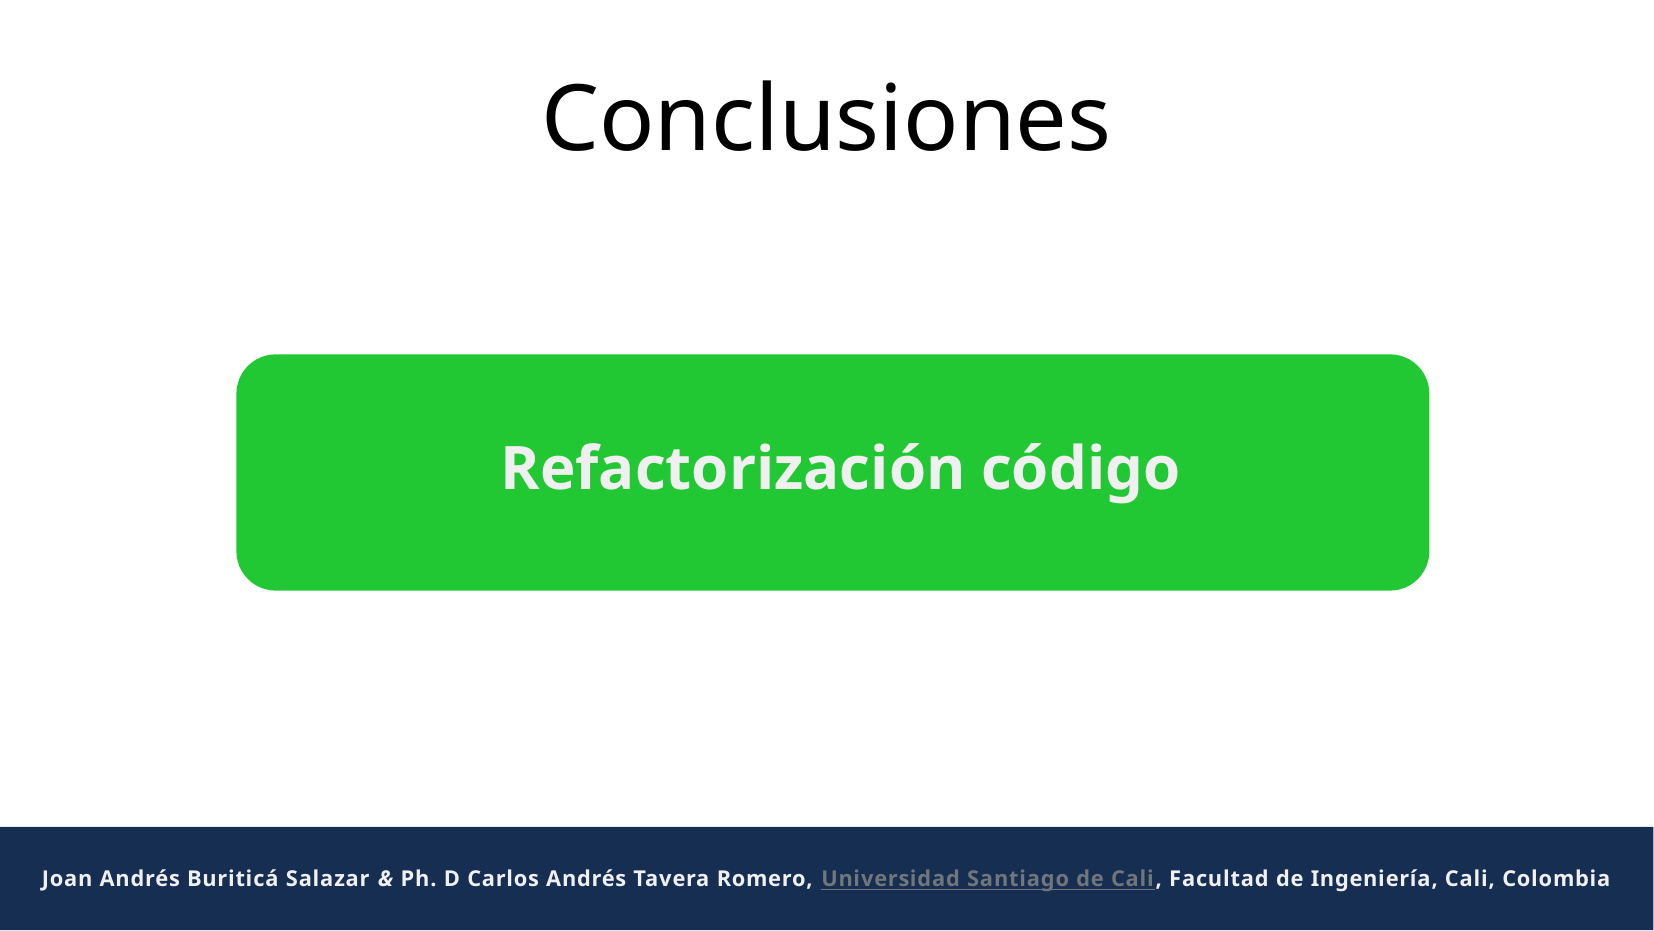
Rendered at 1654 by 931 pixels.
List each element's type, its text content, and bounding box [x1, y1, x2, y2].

title Conclusiones [82, 37, 1571, 193]
list Refactorización código [307, 425, 1312, 508]
text_box [236, 354, 1430, 591]
